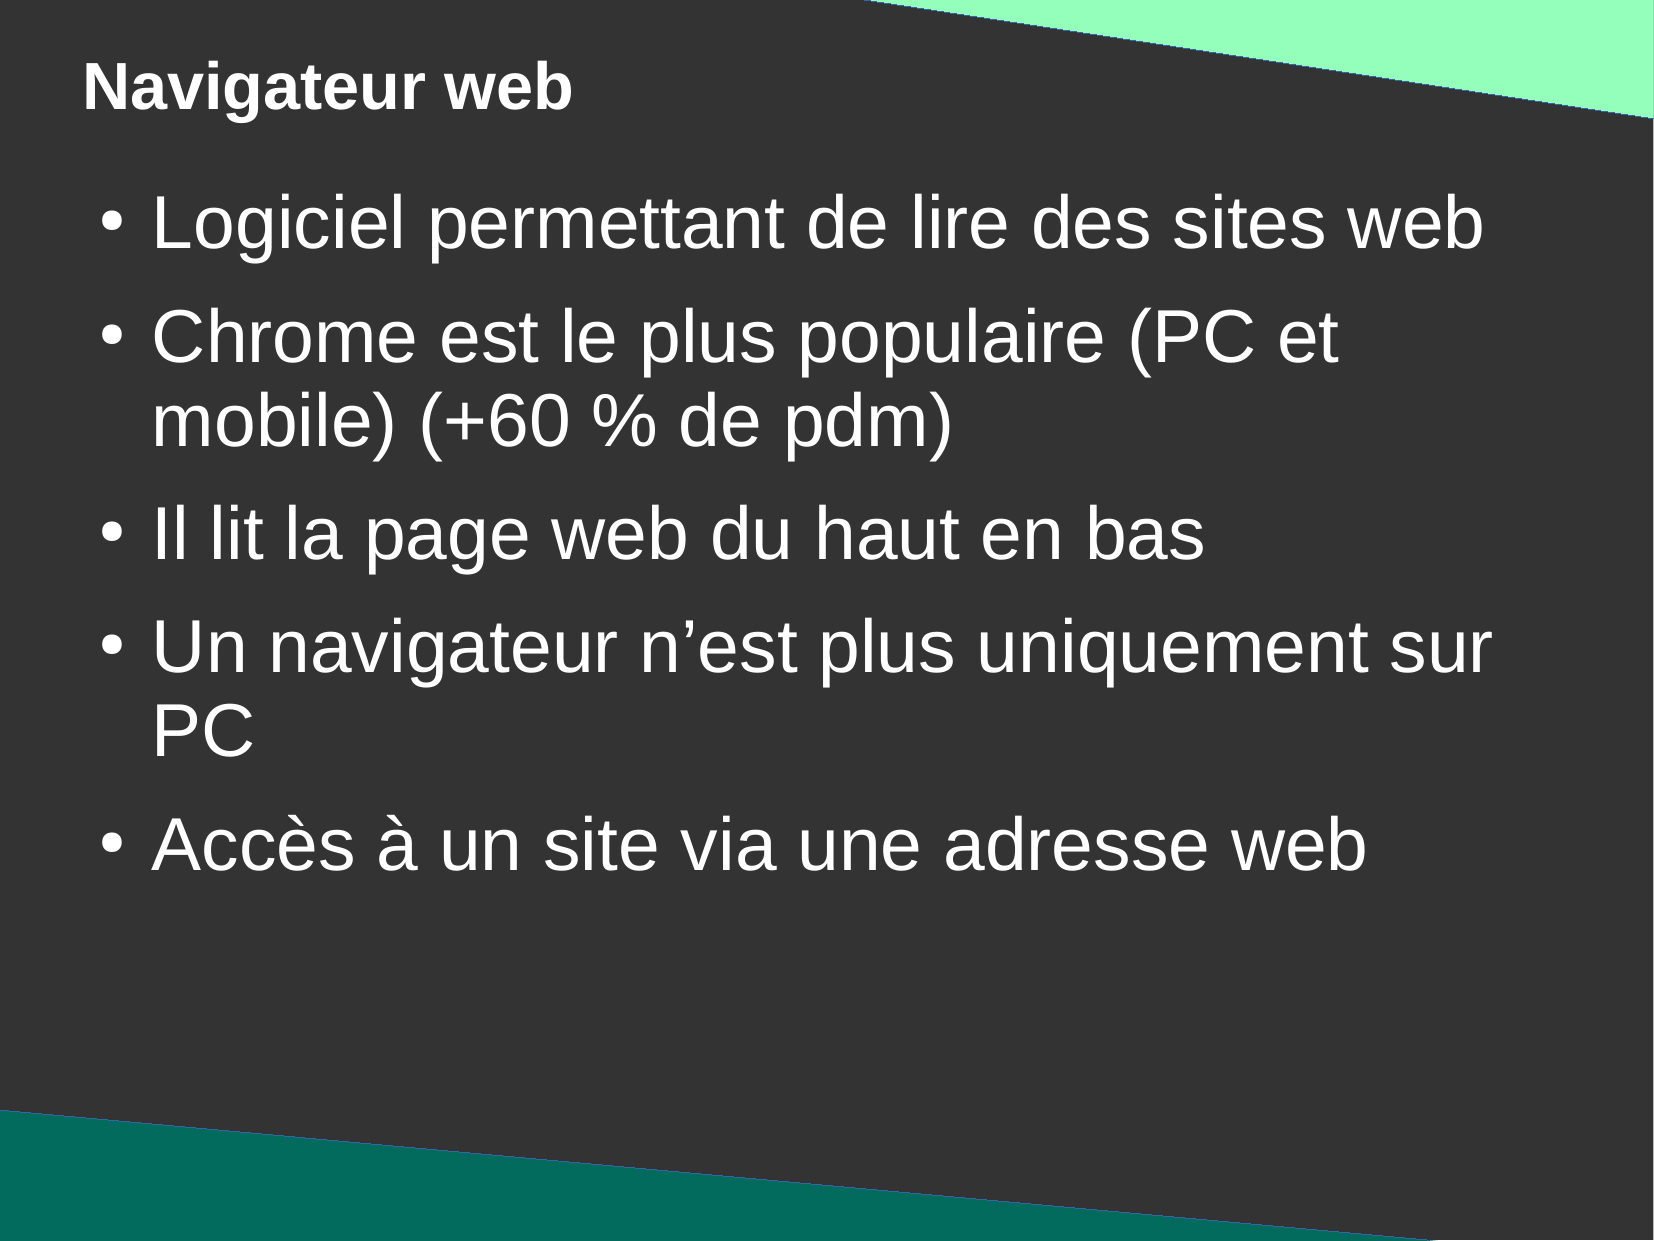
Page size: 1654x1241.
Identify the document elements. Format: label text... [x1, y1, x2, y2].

text_box [864, 0, 1654, 119]
title Navigateur web [82, 49, 1571, 152]
list Logiciel permettant de lire des sites web Chrome est le plus populaire (PC et mobile) (+60 % de pdm) Il lit la page web du haut en bas Un navigateur n’est plus uniquement sur PC Accès à un site via une adresse web [80, 180, 1605, 900]
